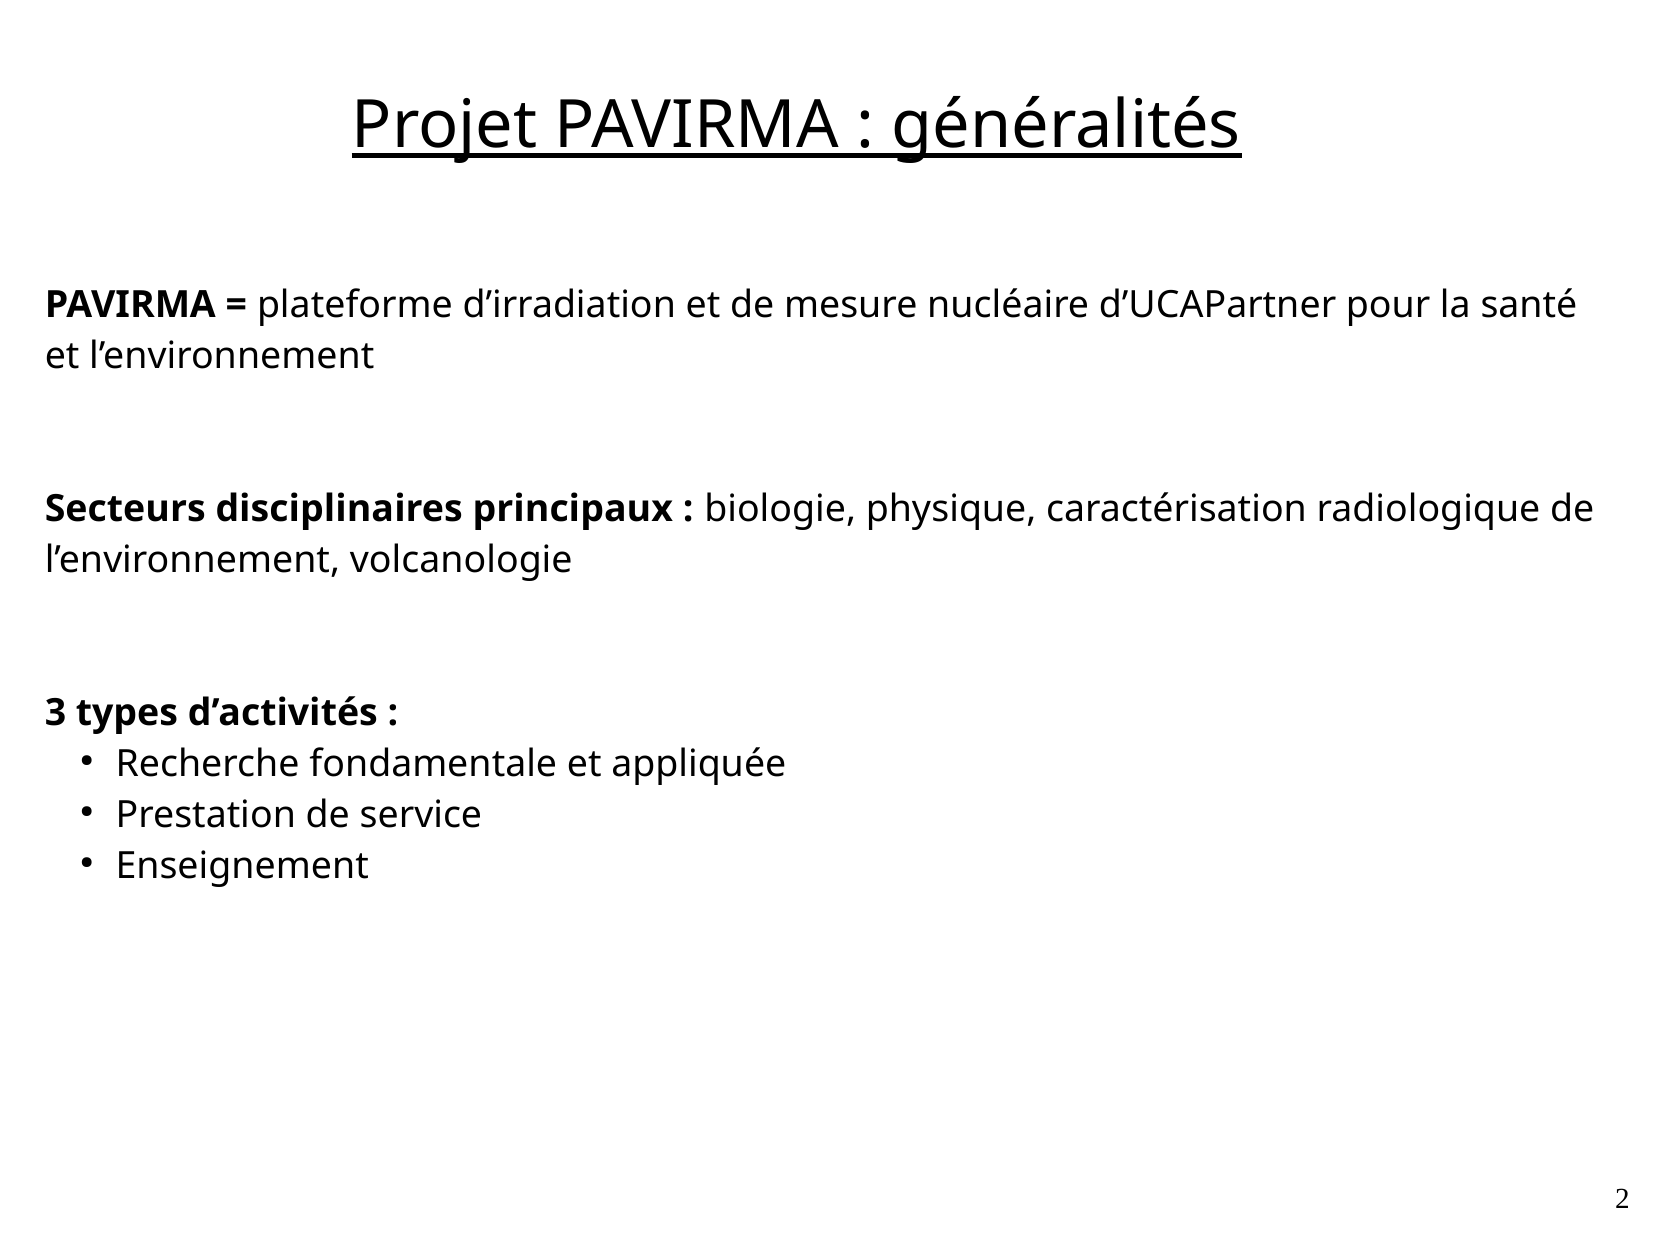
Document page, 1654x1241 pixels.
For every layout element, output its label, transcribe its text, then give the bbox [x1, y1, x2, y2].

text_box PAVIRMA = plateforme d’irradiation et de mesure nucléaire d’UCAPartner pour la santé et l’environnement Secteurs disciplinaires principaux : biologie, physique, caractérisation radiologique de l’environnement, volcanologie 3 types d’activités : Recherche fondamentale et appliquée Prestation de service Enseignement [30, 270, 1636, 1093]
text_box Projet PAVIRMA : généralités [97, 72, 1496, 171]
